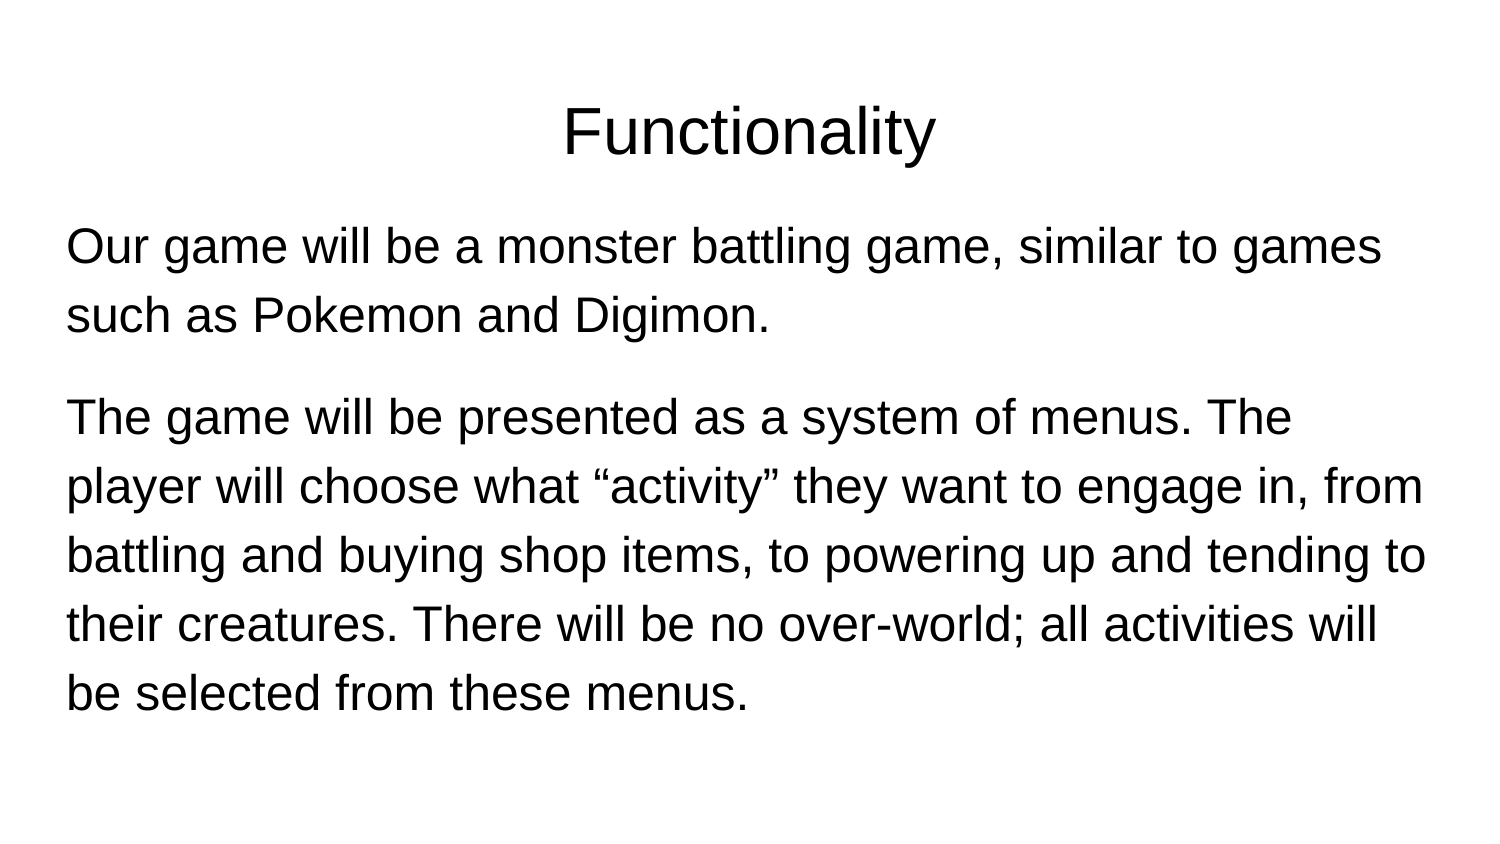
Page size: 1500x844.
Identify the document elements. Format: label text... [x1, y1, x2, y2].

title Functionality [51, 72, 1449, 167]
list Our game will be a monster battling game, similar to games such as Pokemon and Digimon. The game will be presented as a system of menus. The player will choose what “activity” they want to engage in, from battling and buying shop items, to powering up and tending to their creatures. There will be no over-world; all activities will be selected from these menus. [51, 189, 1449, 750]
